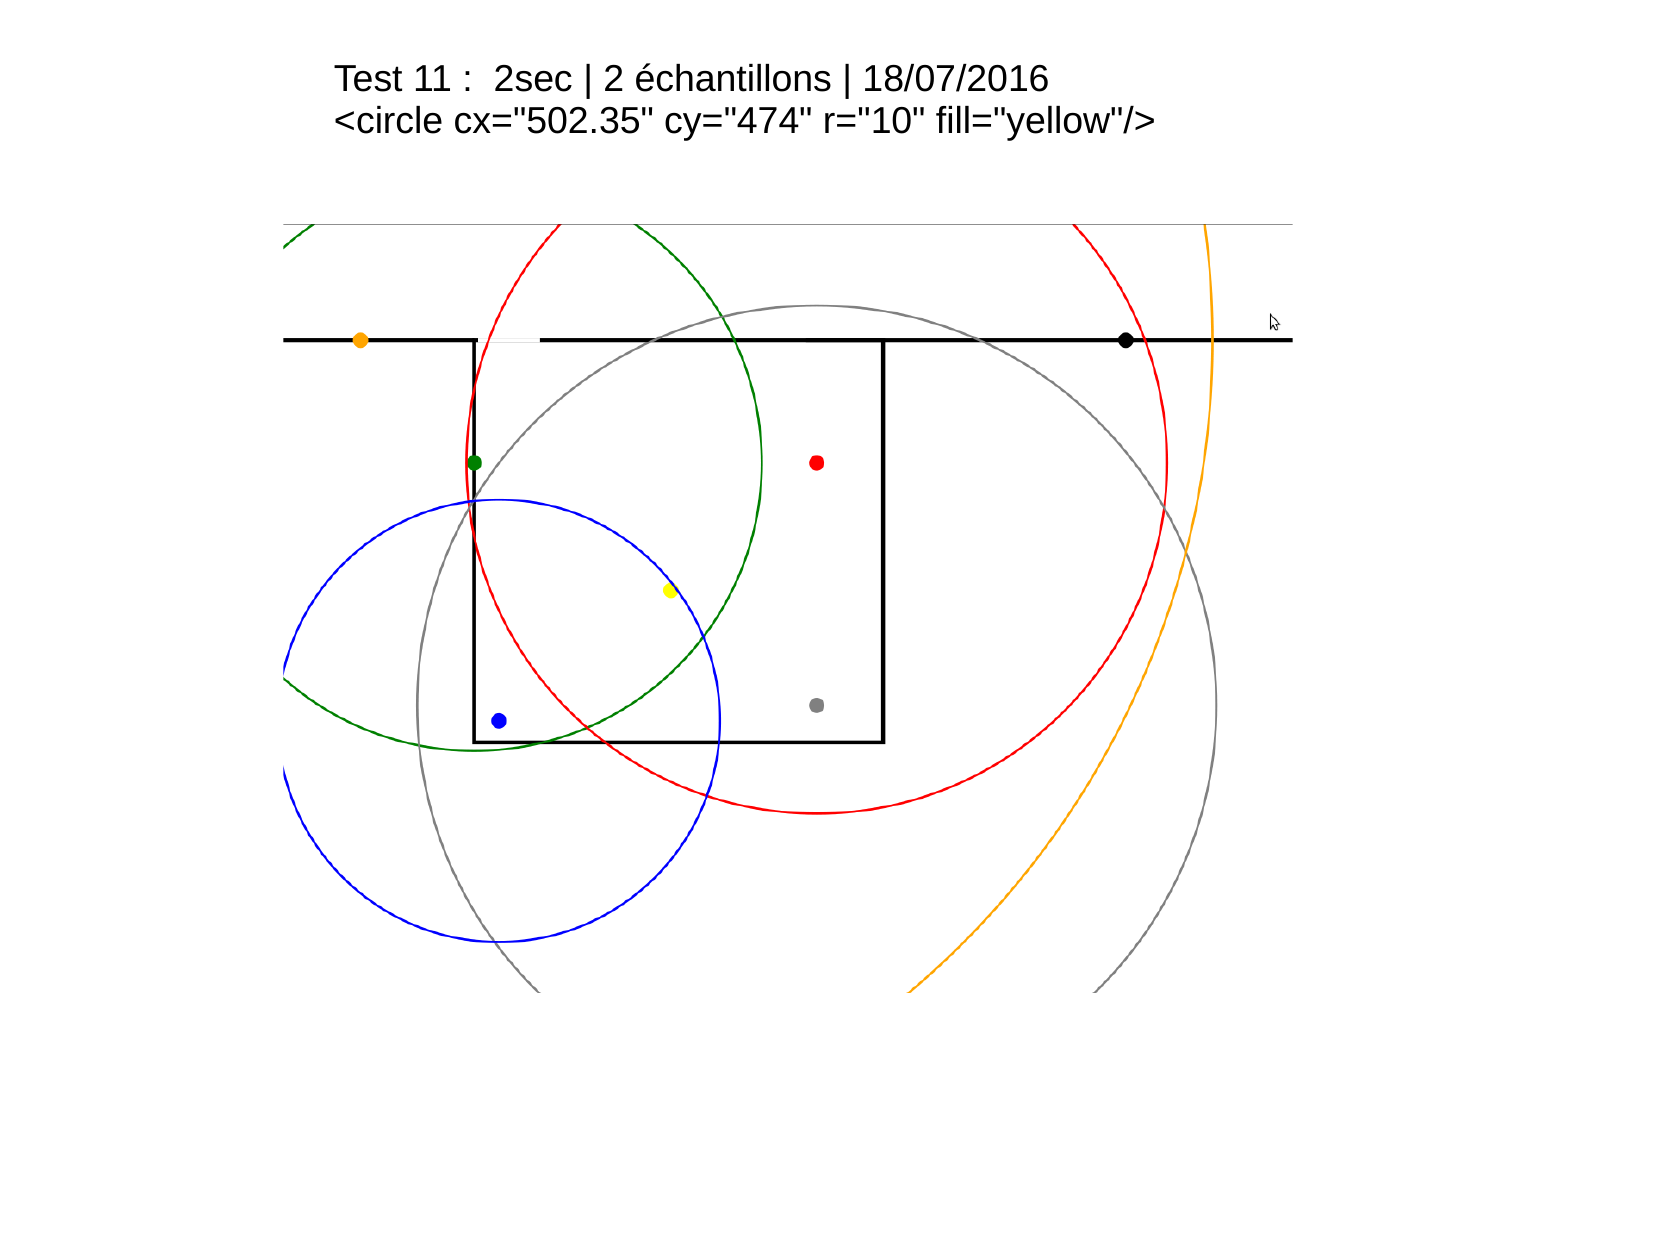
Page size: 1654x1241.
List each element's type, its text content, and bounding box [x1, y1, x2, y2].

picture [283, 224, 1293, 993]
text_box Test 11 : 2sec | 2 échantillons | 18/07/2016 <circle cx="502.35" cy="474" r="10" fill="yellow"/> [319, 49, 1580, 149]
